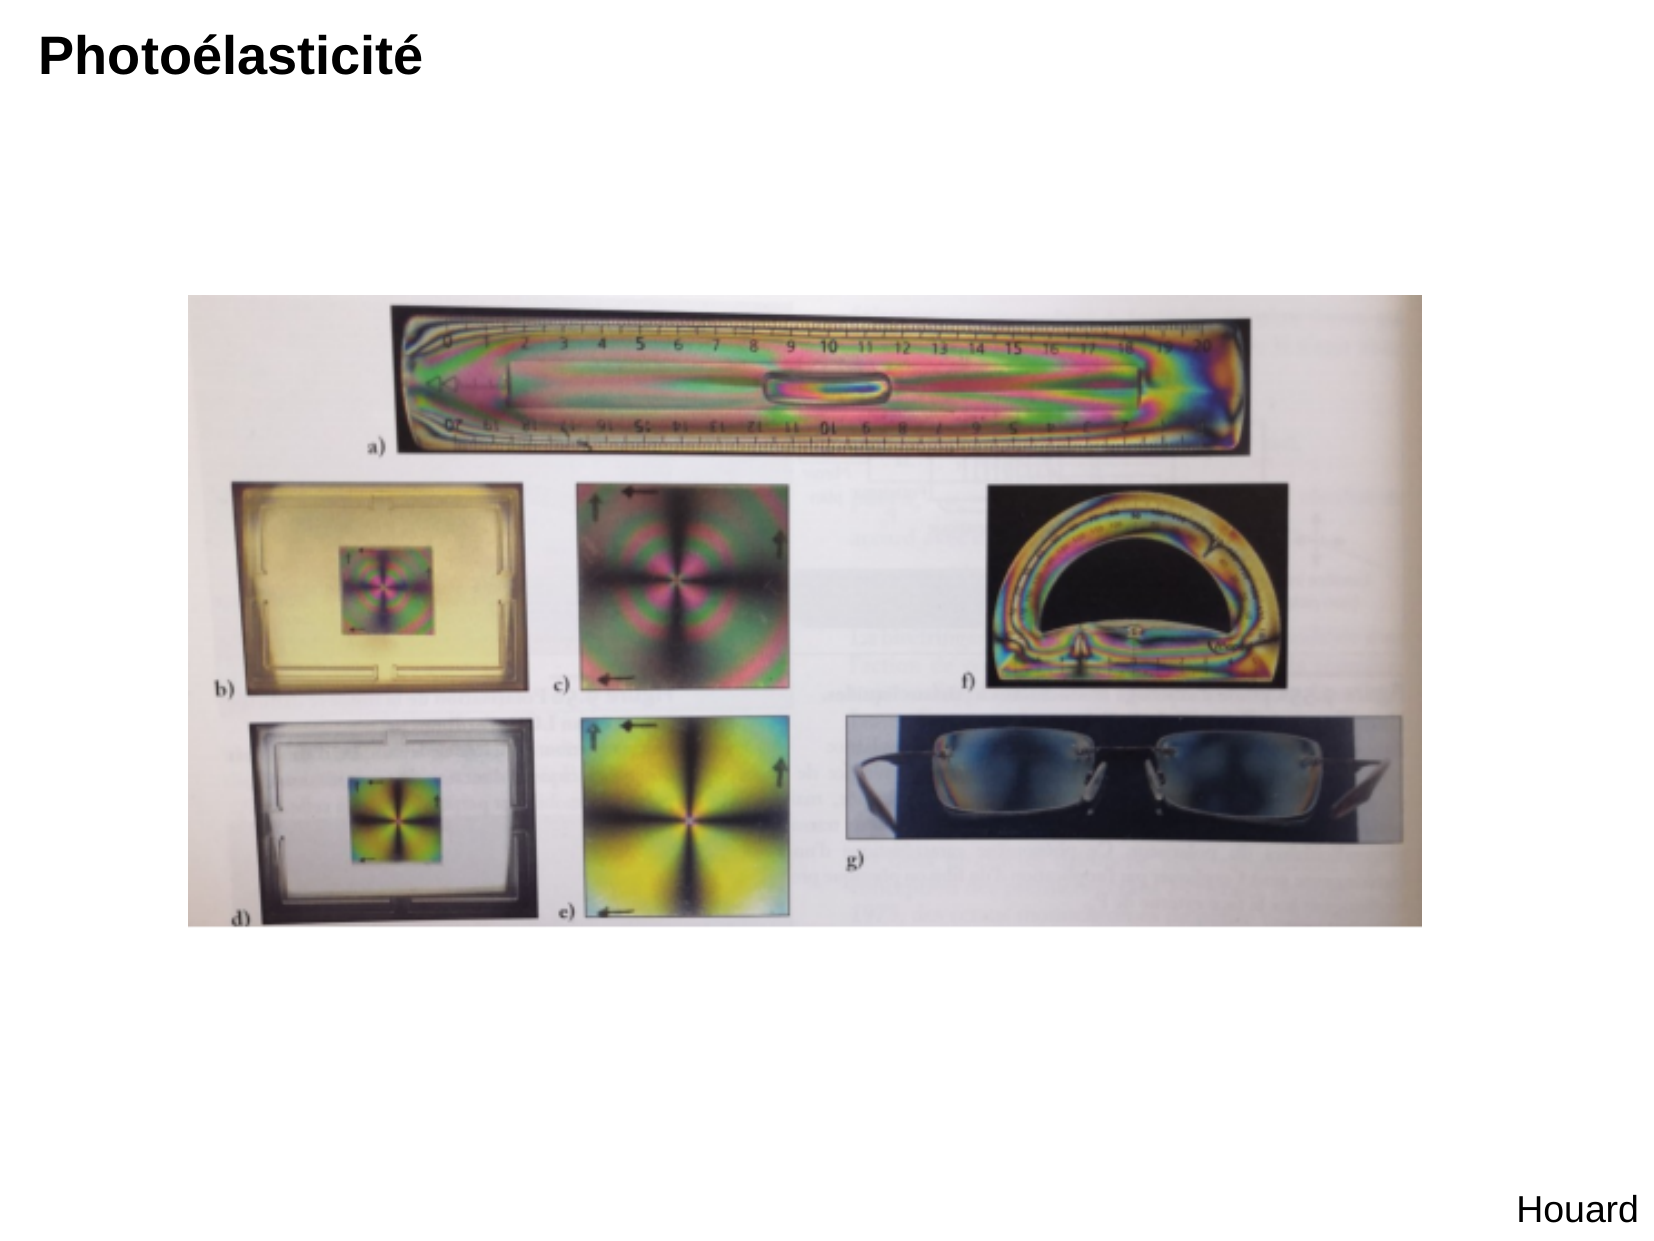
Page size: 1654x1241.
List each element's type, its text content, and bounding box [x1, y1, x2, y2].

text_box Houard [1240, 1181, 1654, 1239]
picture [188, 295, 1422, 934]
text_box Photoélasticité [23, 18, 631, 95]
